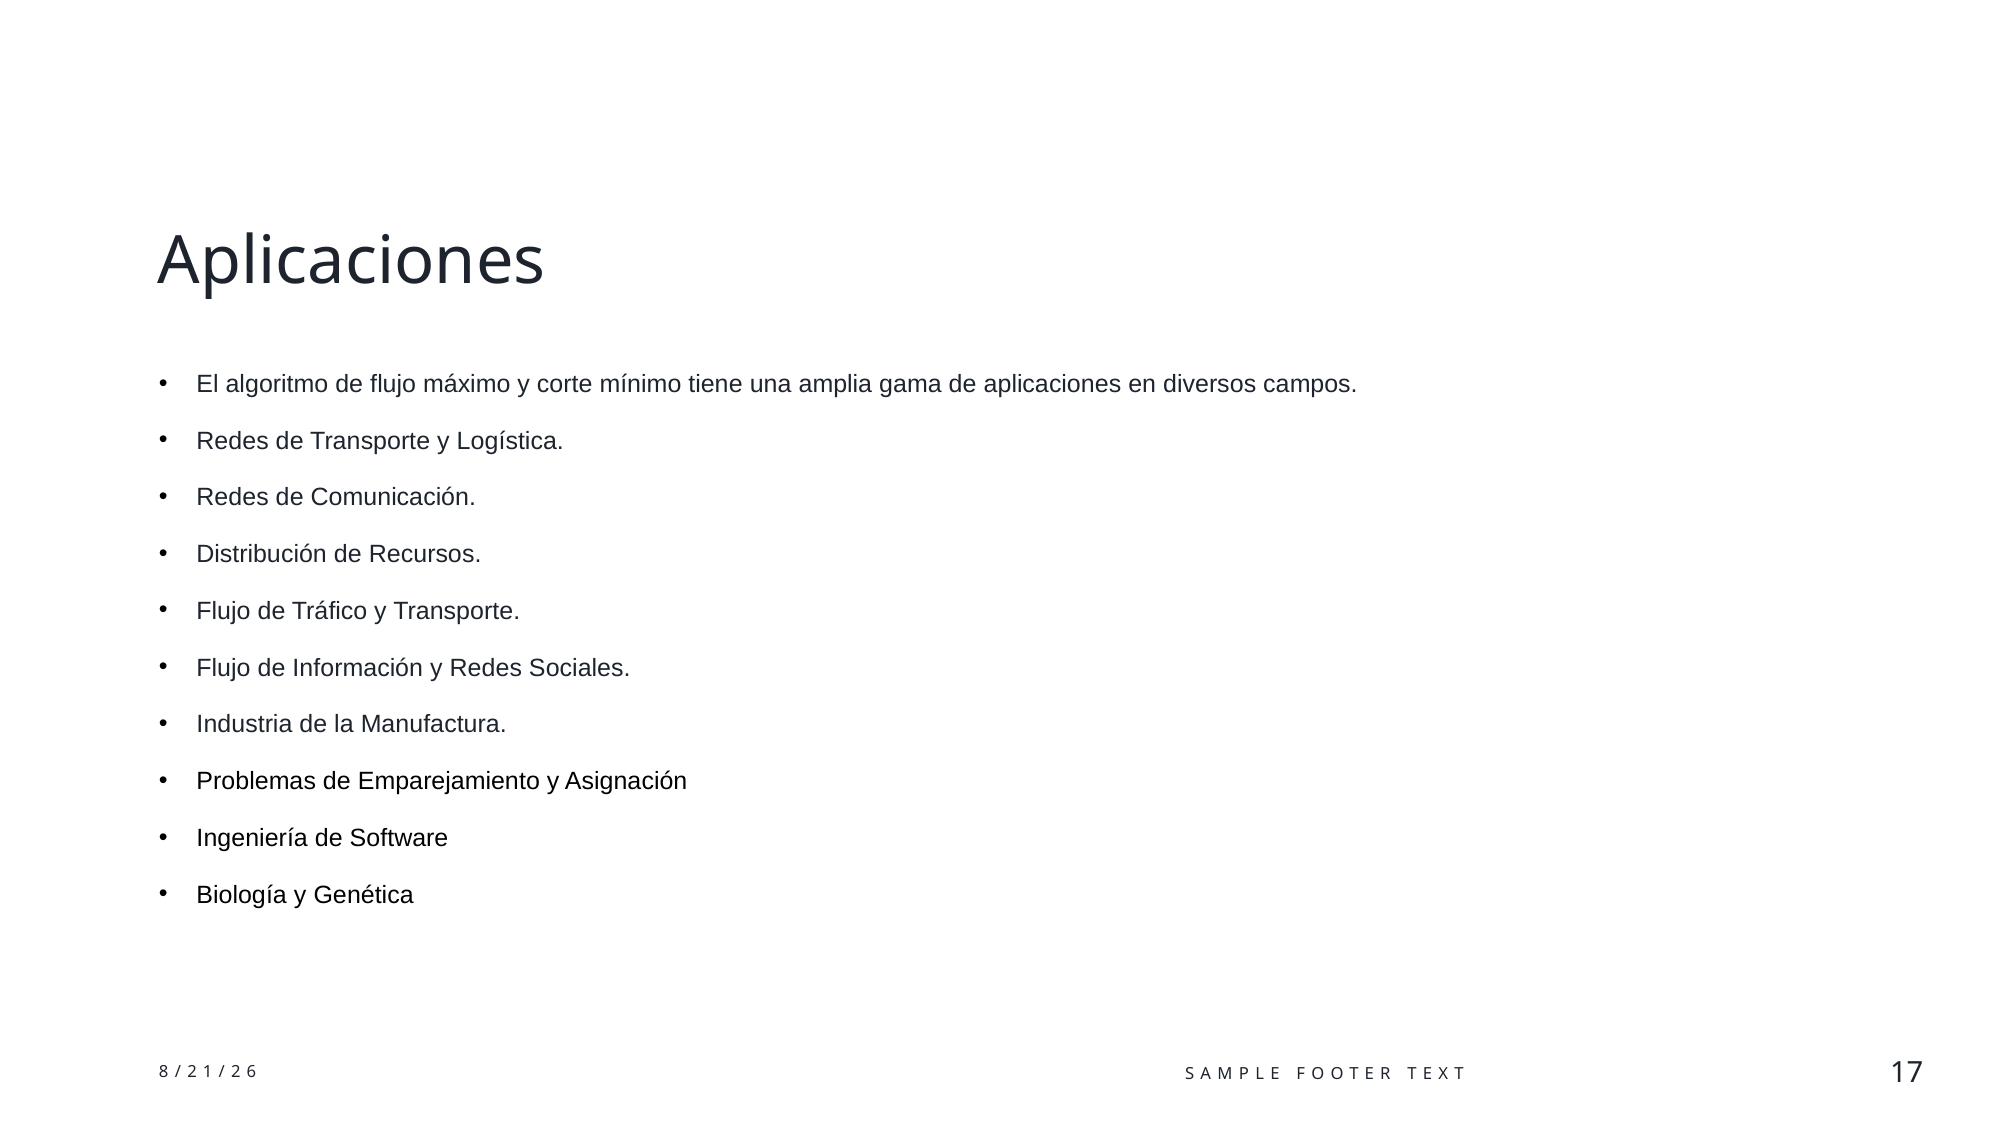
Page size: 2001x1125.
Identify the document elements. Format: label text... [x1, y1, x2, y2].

slide_number [143, 1042, 594, 1103]
list El algoritmo de flujo máximo y corte mínimo tiene una amplia gama de aplicaciones en diversos campos. Redes de Transporte y Logística. Redes de Comunicación. Distribución de Recursos. Flujo de Tráfico y Transporte. Flujo de Información y Redes Sociales. Industria de la Manufactura. Problemas de Emparejamiento y Asignación Ingeniería de Software Biología y Genética [143, 353, 1857, 995]
slide_number [1875, 1042, 1961, 1103]
footer Sample Footer Text [1170, 1042, 1875, 1103]
title Aplicaciones [142, 96, 1858, 305]
